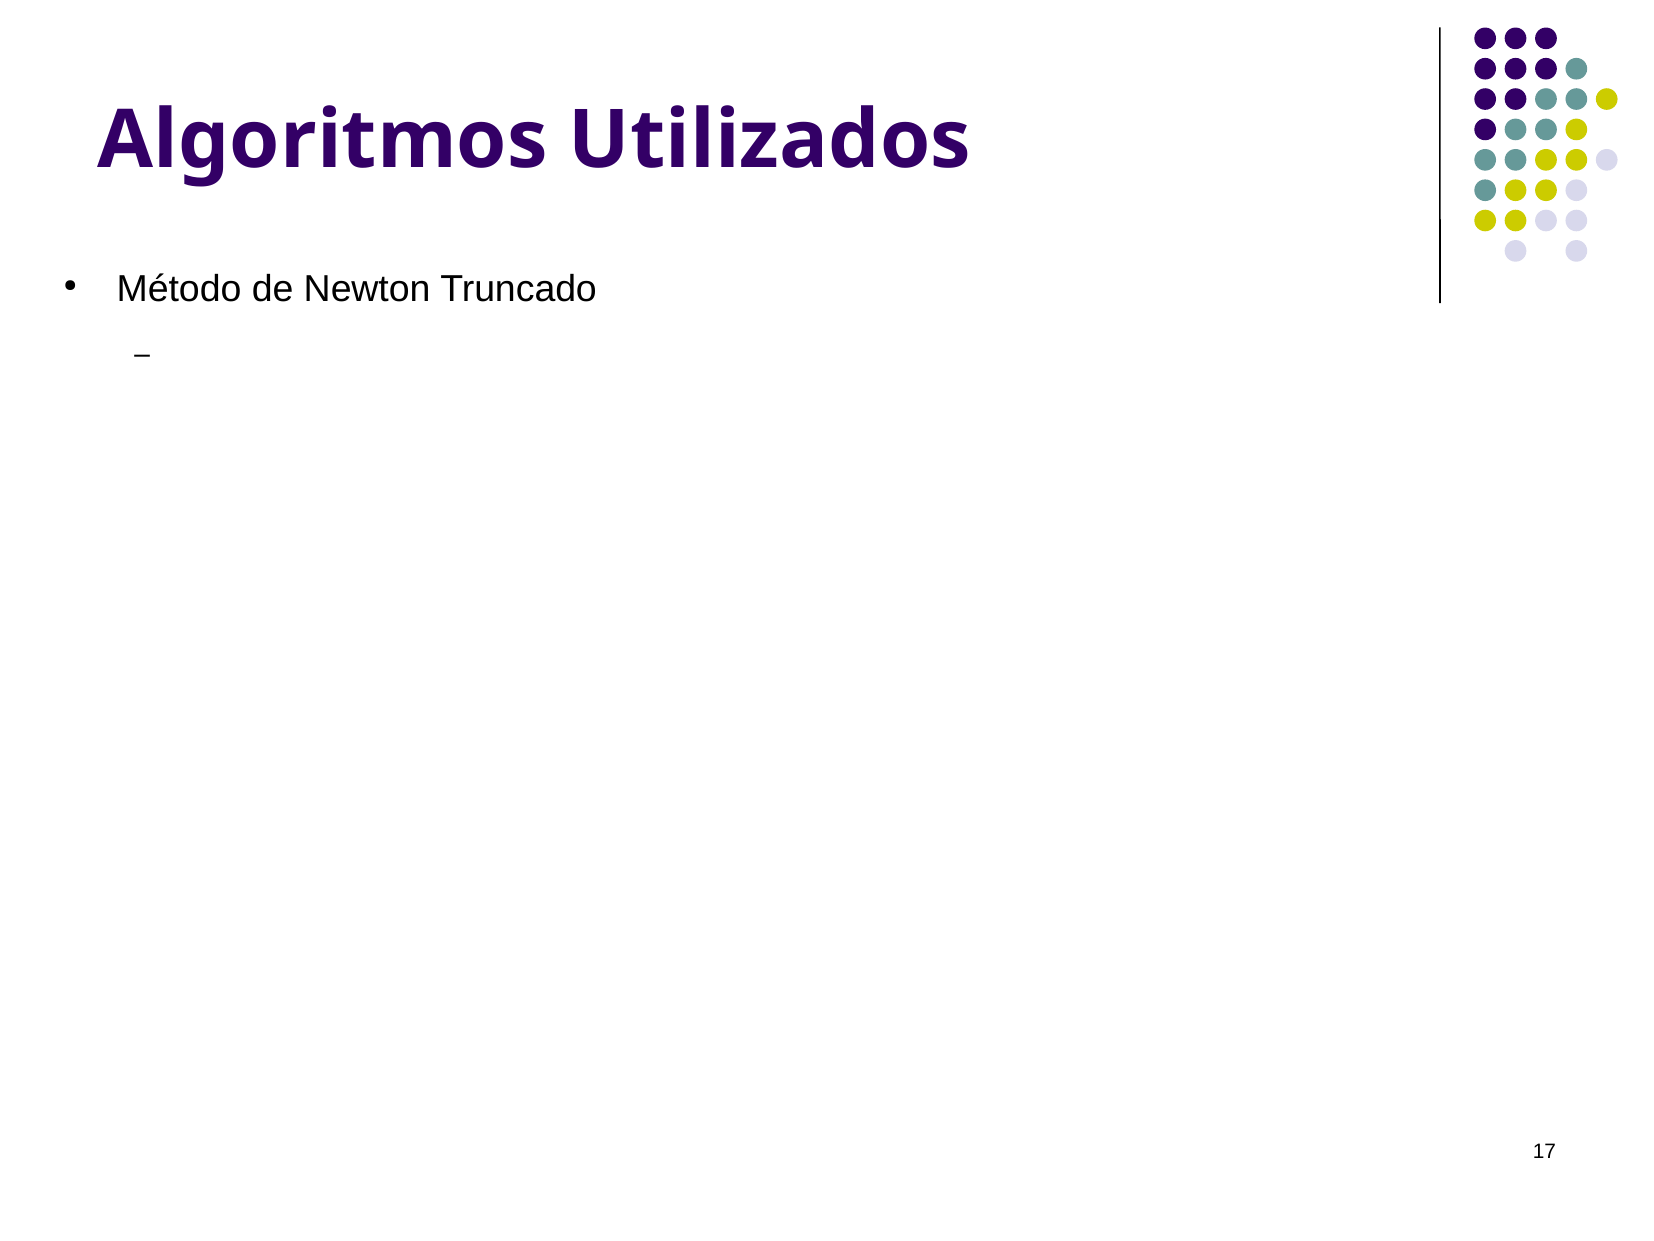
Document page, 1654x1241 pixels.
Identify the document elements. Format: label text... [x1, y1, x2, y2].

slide_number <número> [1185, 1129, 1571, 1213]
title Algoritmos Utilizados [82, 52, 1447, 192]
list Método de Newton Truncado [30, 256, 1461, 569]
